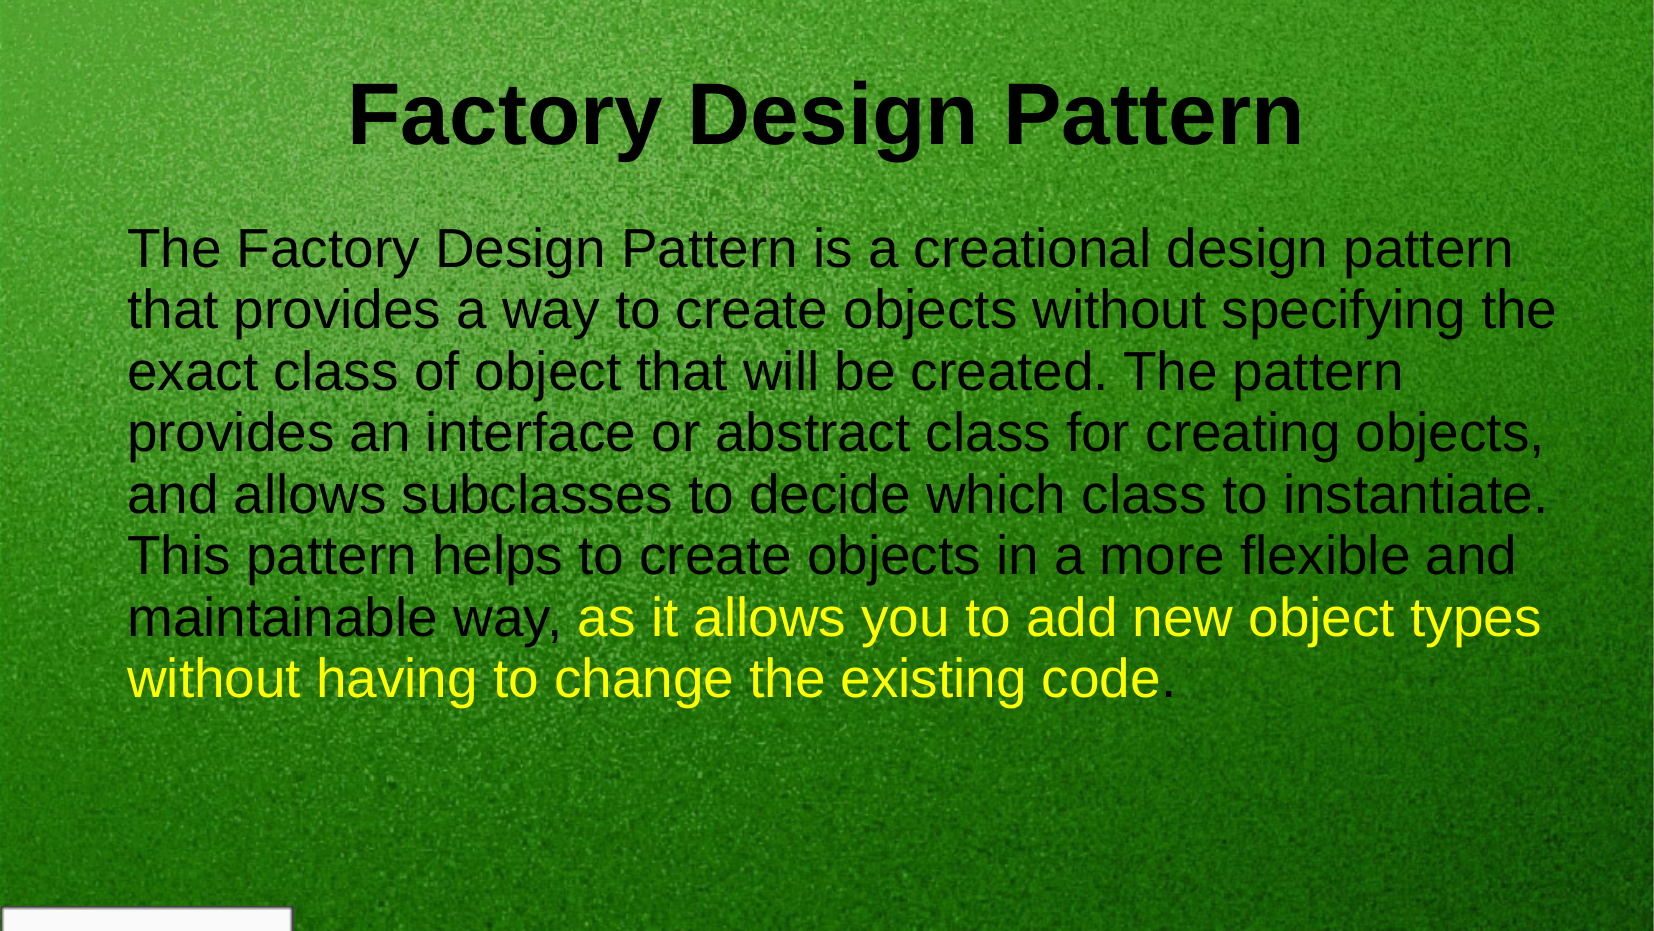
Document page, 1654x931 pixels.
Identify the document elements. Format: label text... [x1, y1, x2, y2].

title Factory Design Pattern [82, 37, 1571, 193]
text_box [0, 904, 296, 931]
picture [0, 0, 1654, 931]
list The Factory Design Pattern is a creational design pattern that provides a way to create objects without specifying the exact class of object that will be created. The pattern provides an interface or abstract class for creating objects, and allows subclasses to decide which class to instantiate. This pattern helps to create objects in a more flexible and maintainable way, as it allows you to add new object types without having to change the existing code. [82, 217, 1571, 758]
